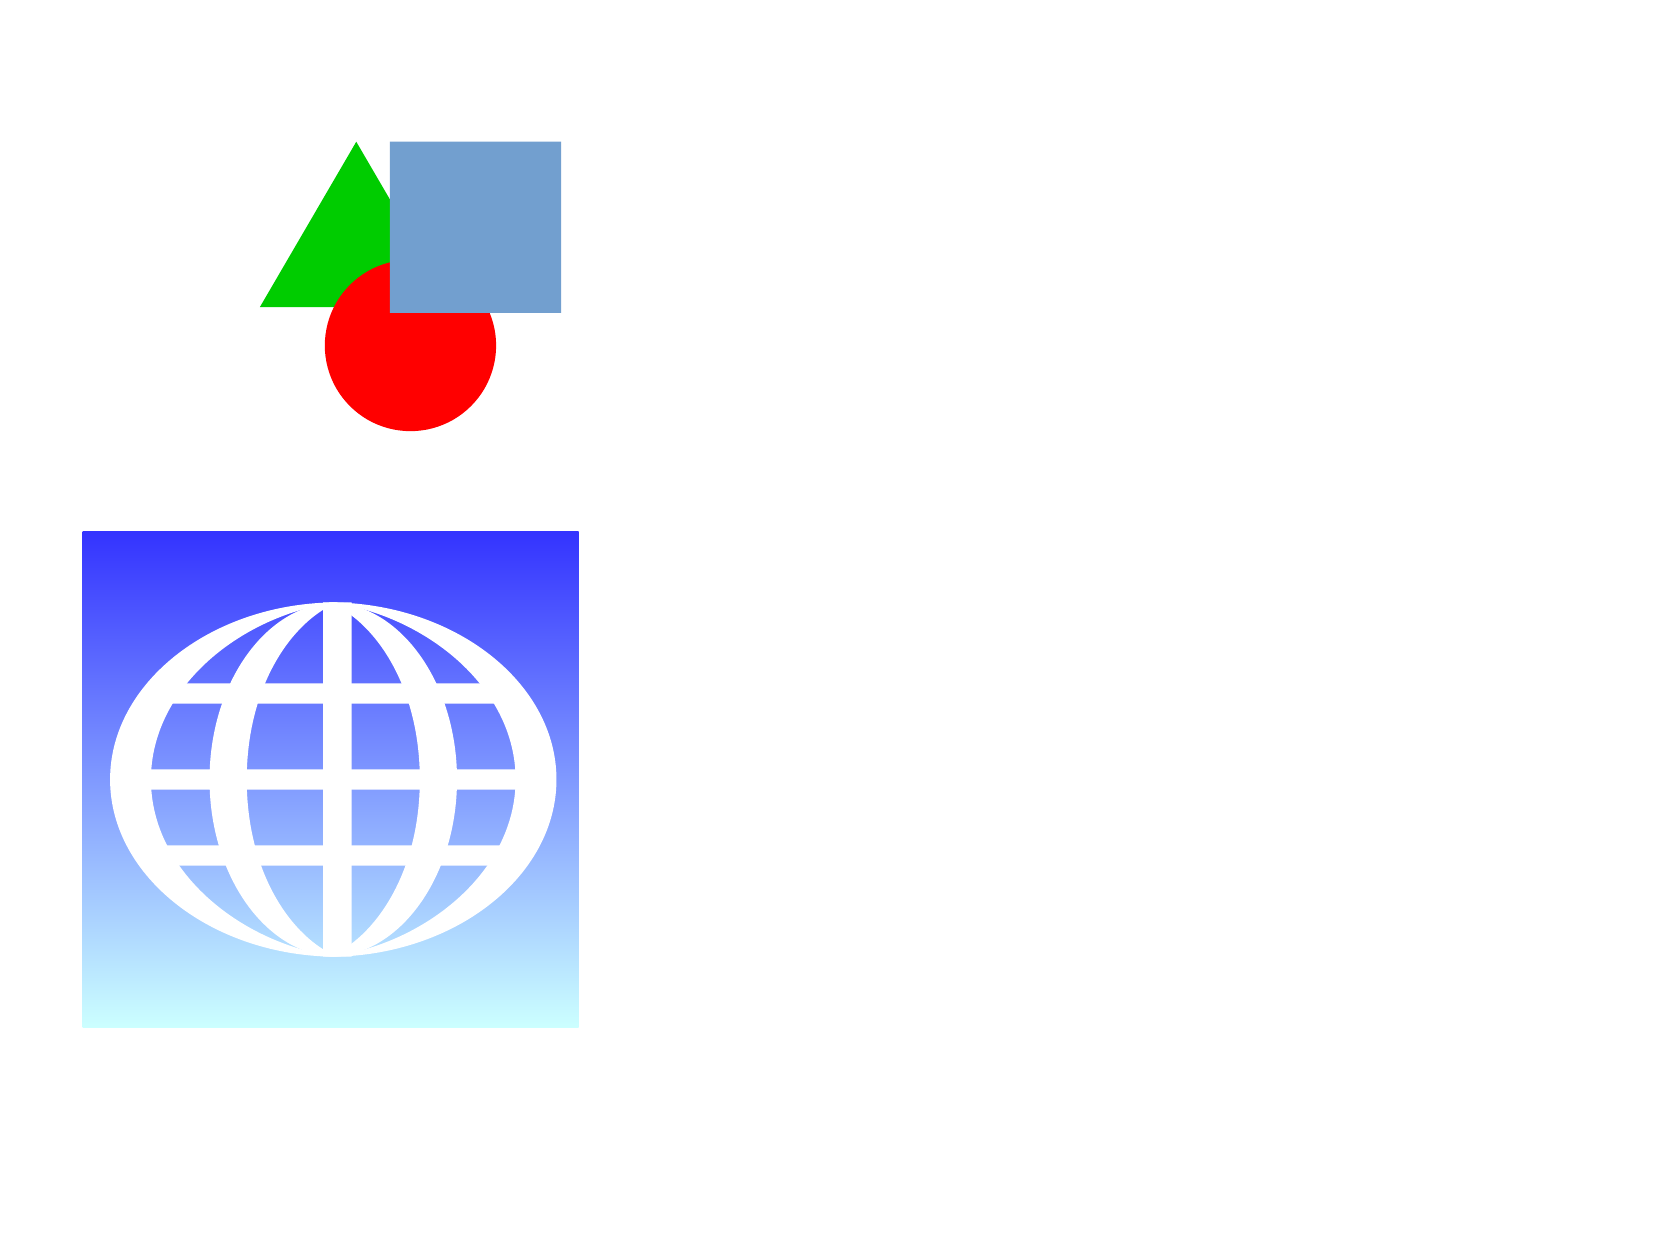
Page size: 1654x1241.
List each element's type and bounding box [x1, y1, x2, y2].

text_box [259, 141, 562, 432]
text_box [82, 531, 579, 1028]
